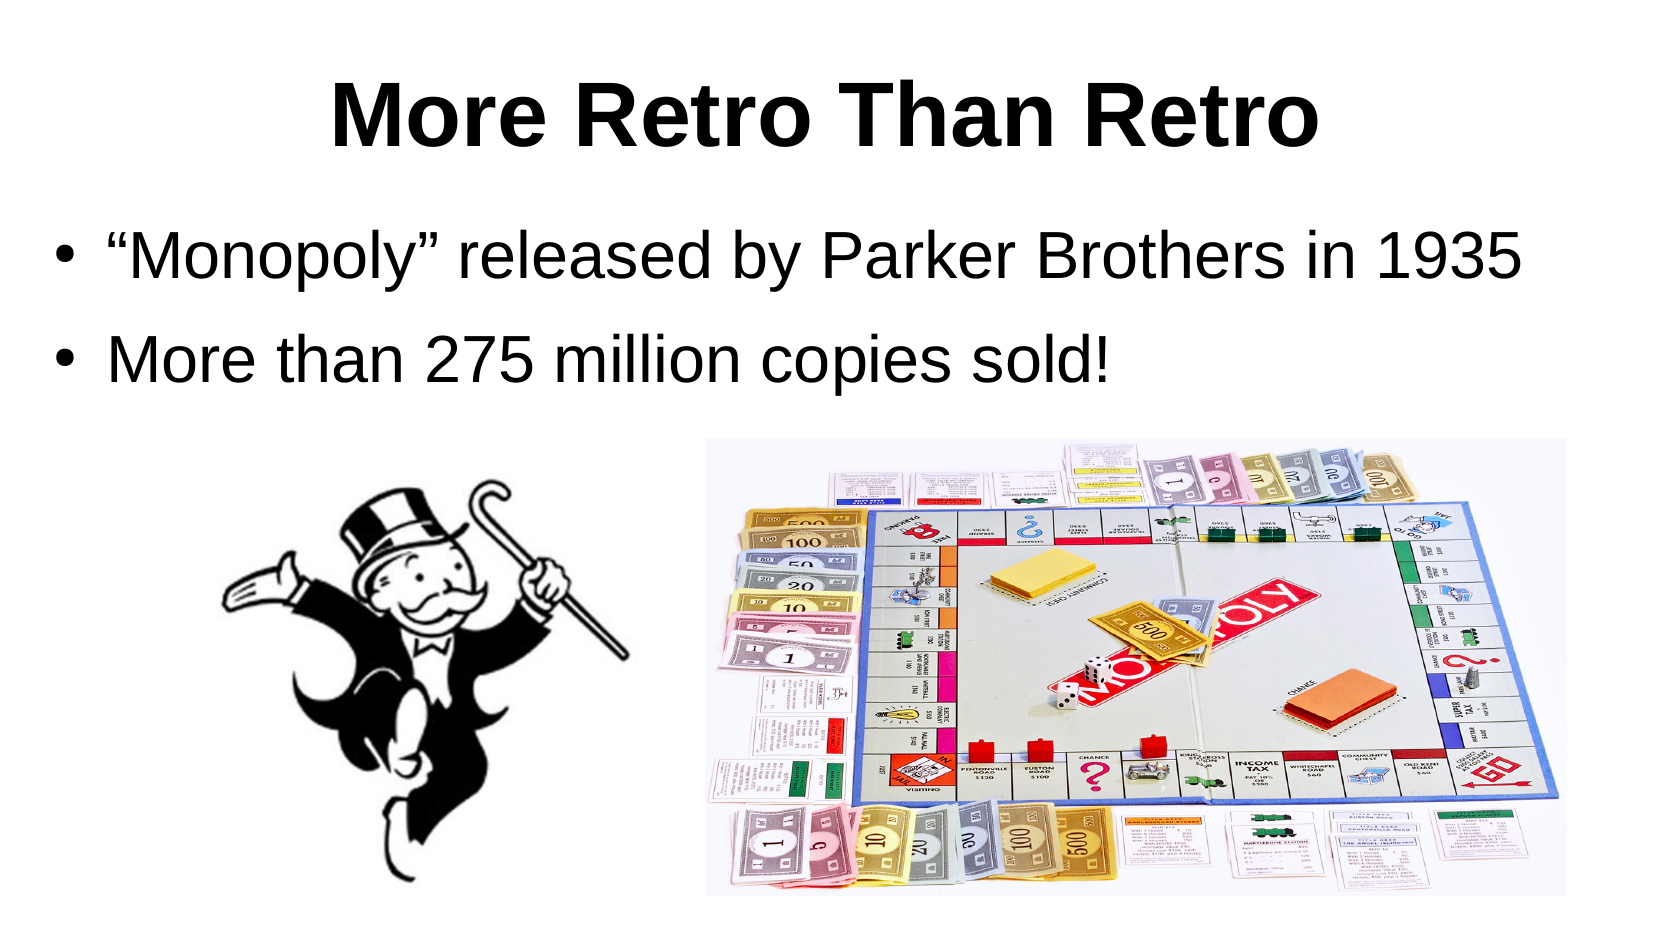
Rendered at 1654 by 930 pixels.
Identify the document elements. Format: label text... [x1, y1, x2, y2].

picture [210, 462, 646, 897]
list “Monopoly” released by Parker Brothers in 1935 More than 275 million copies sold! [35, 217, 1621, 541]
title More Retro Than Retro [82, 37, 1571, 193]
picture [705, 438, 1567, 896]
